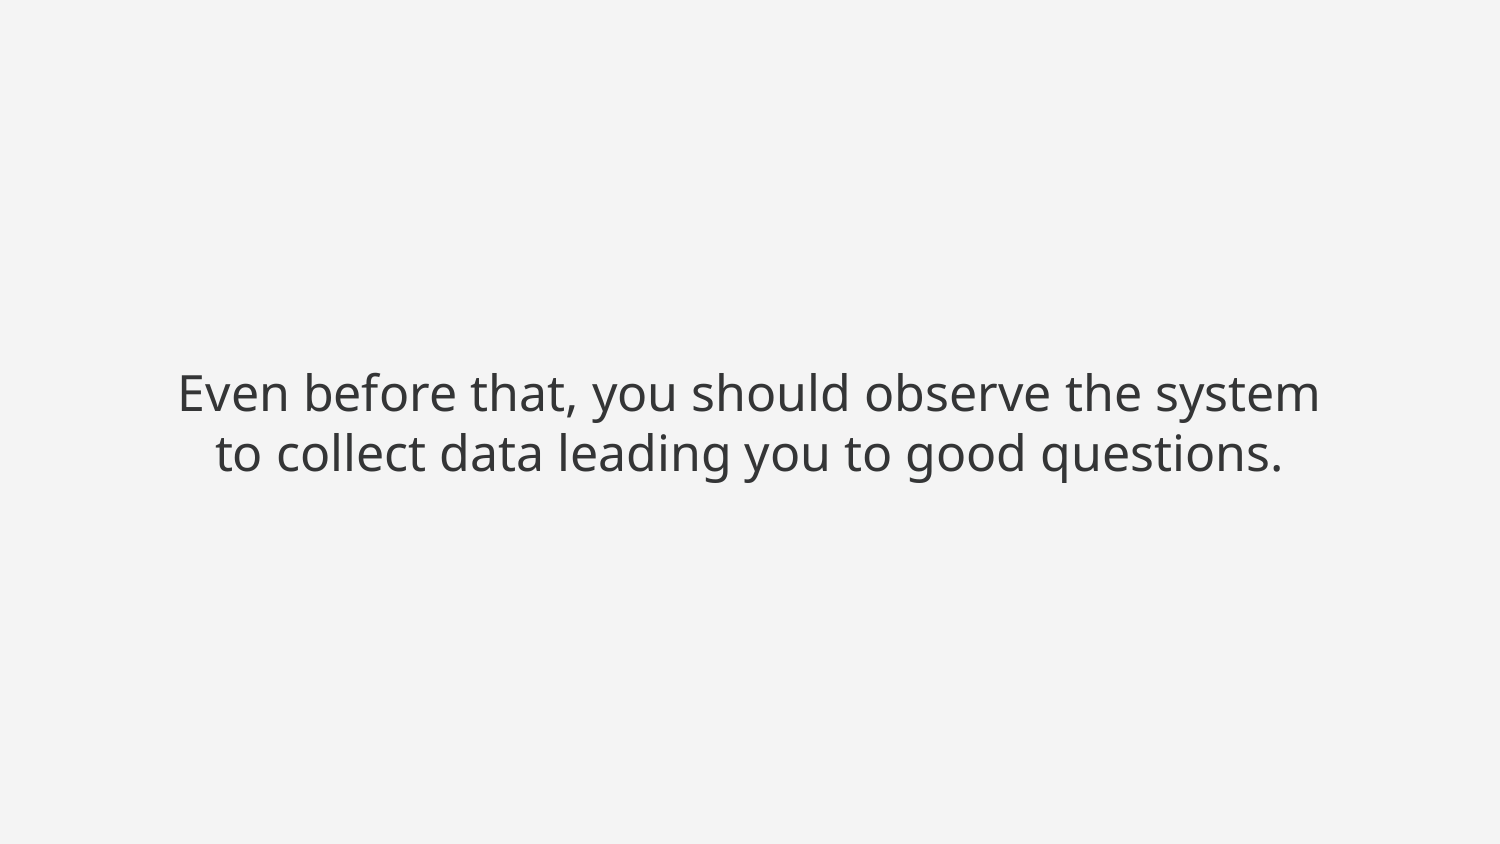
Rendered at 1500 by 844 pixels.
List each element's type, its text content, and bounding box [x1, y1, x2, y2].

list Even before that, you should observe the system to collect data leading you to good questions. [51, 266, 1449, 578]
